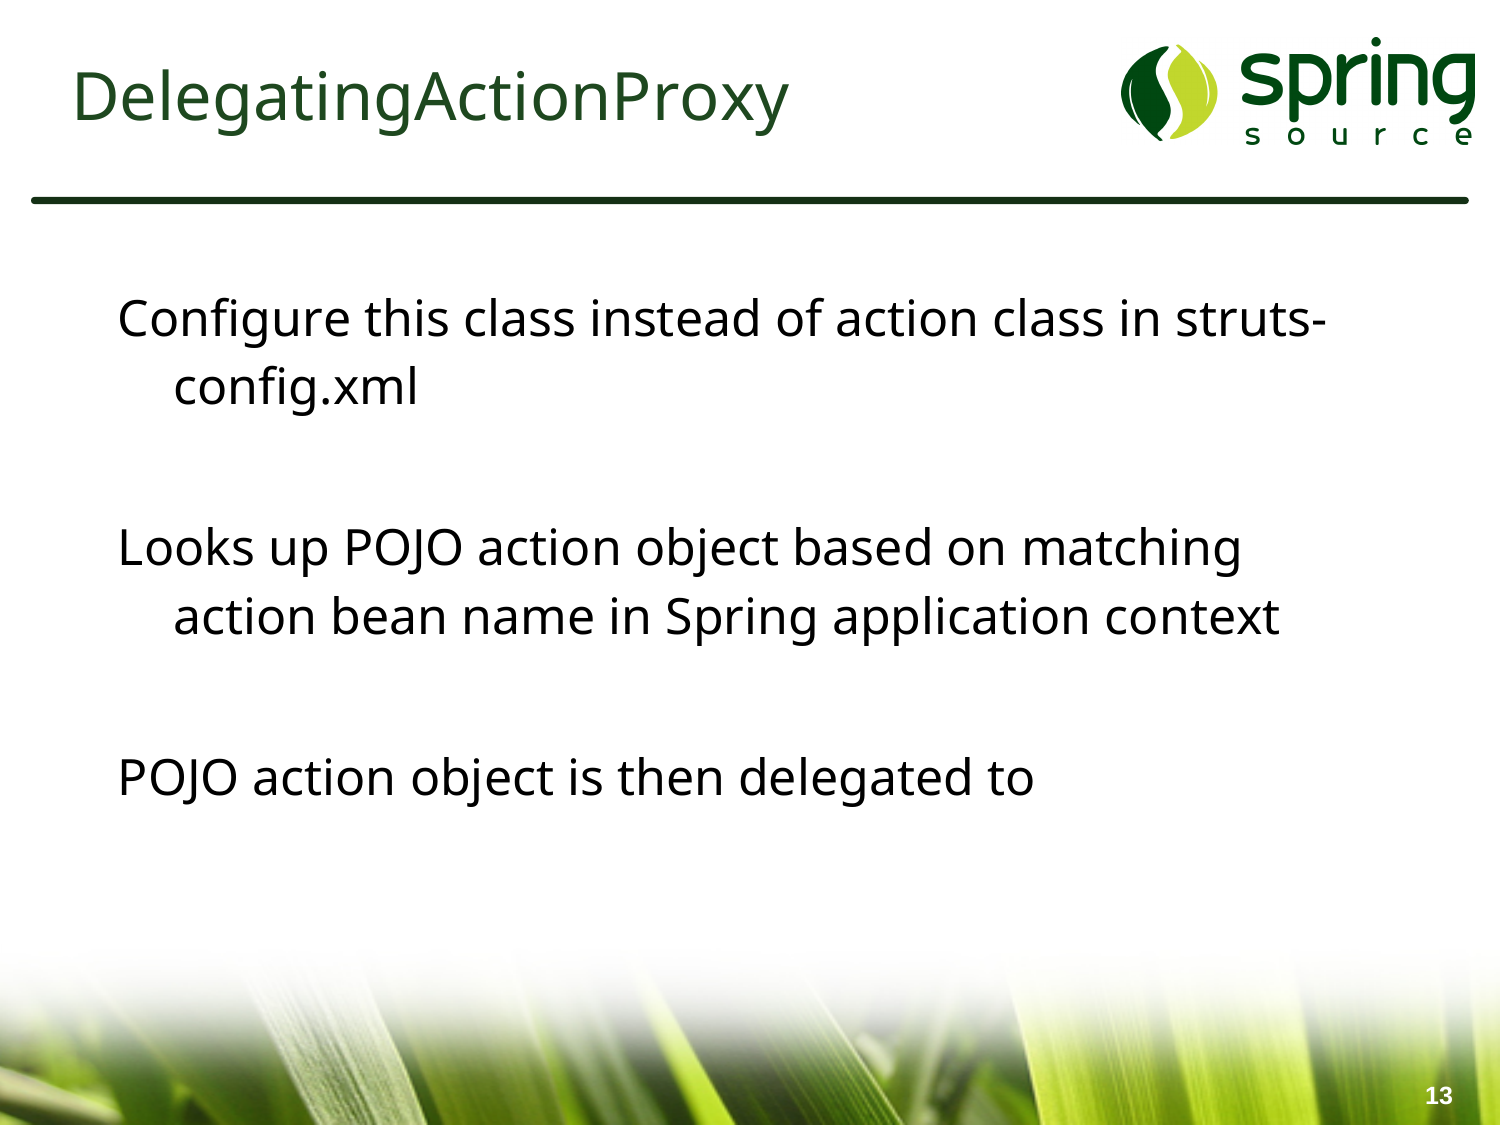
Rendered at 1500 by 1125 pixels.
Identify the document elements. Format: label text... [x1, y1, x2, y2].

title DelegatingActionProxy [56, 13, 1089, 176]
picture [1121, 37, 1475, 145]
list Configure this class instead of action class in struts-config.xml Looks up POJO action object based on matching action bean name in Spring application context POJO action object is then delegated to [103, 275, 1394, 938]
picture [0, 944, 1500, 1125]
